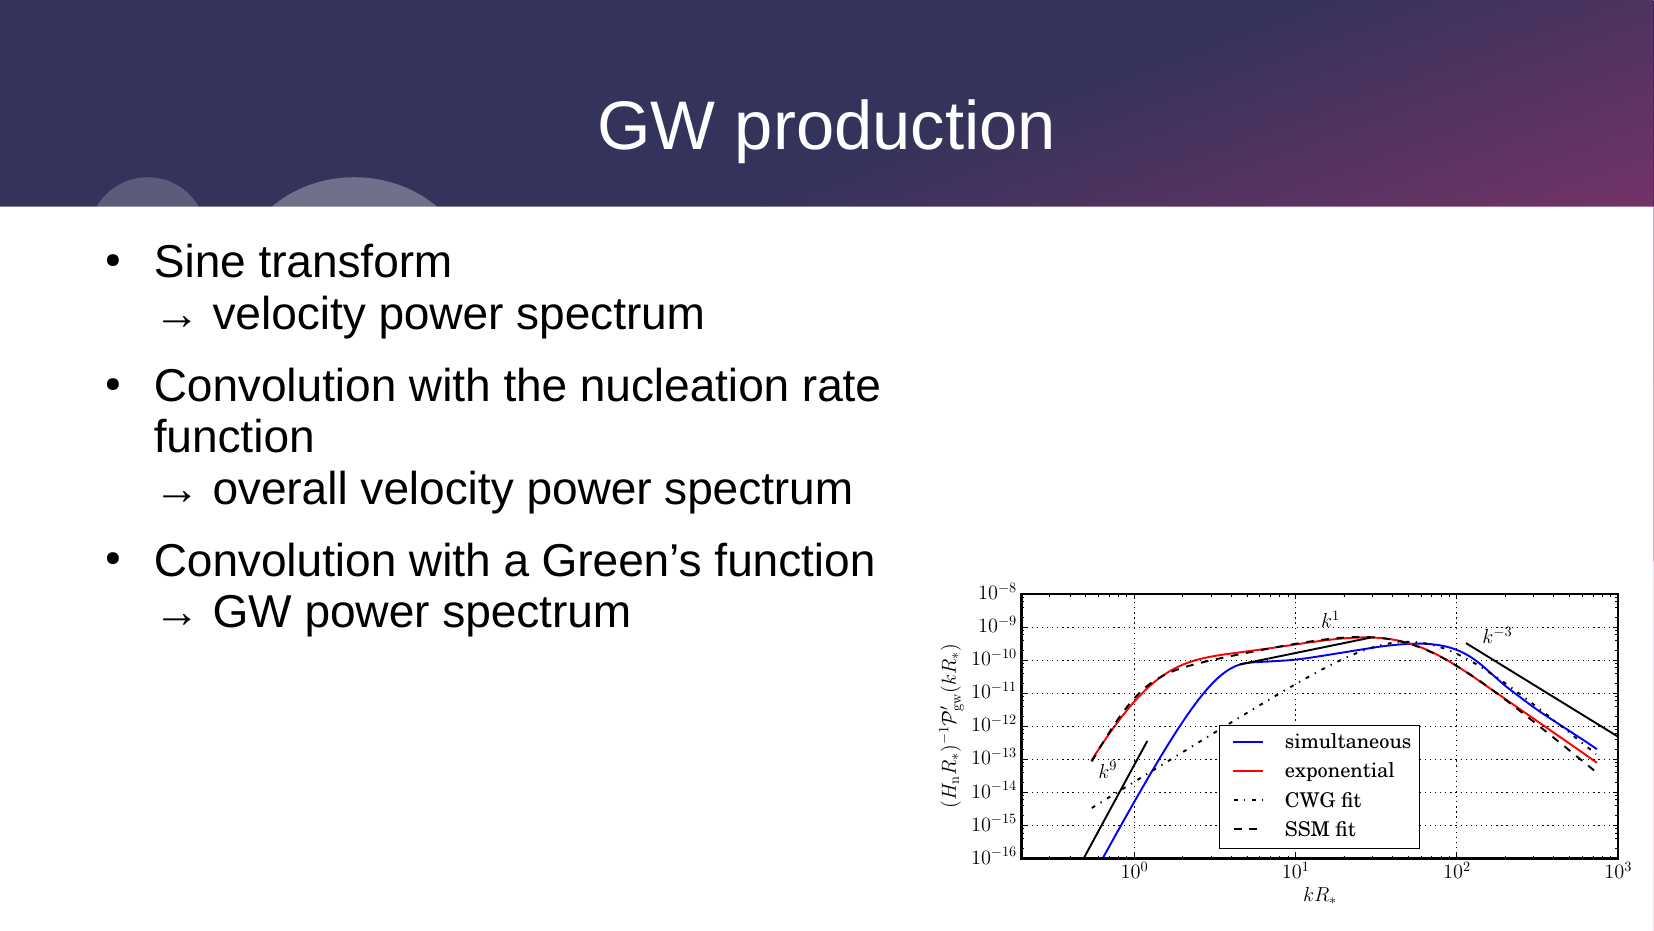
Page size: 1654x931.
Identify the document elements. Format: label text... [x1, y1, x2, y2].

title GW production [88, 44, 1565, 207]
picture [918, 562, 1654, 931]
list Sine transform → velocity power spectrum Convolution with the nucleation rate function → overall velocity power spectrum Convolution with a Green’s function → GW power spectrum [88, 236, 1013, 638]
